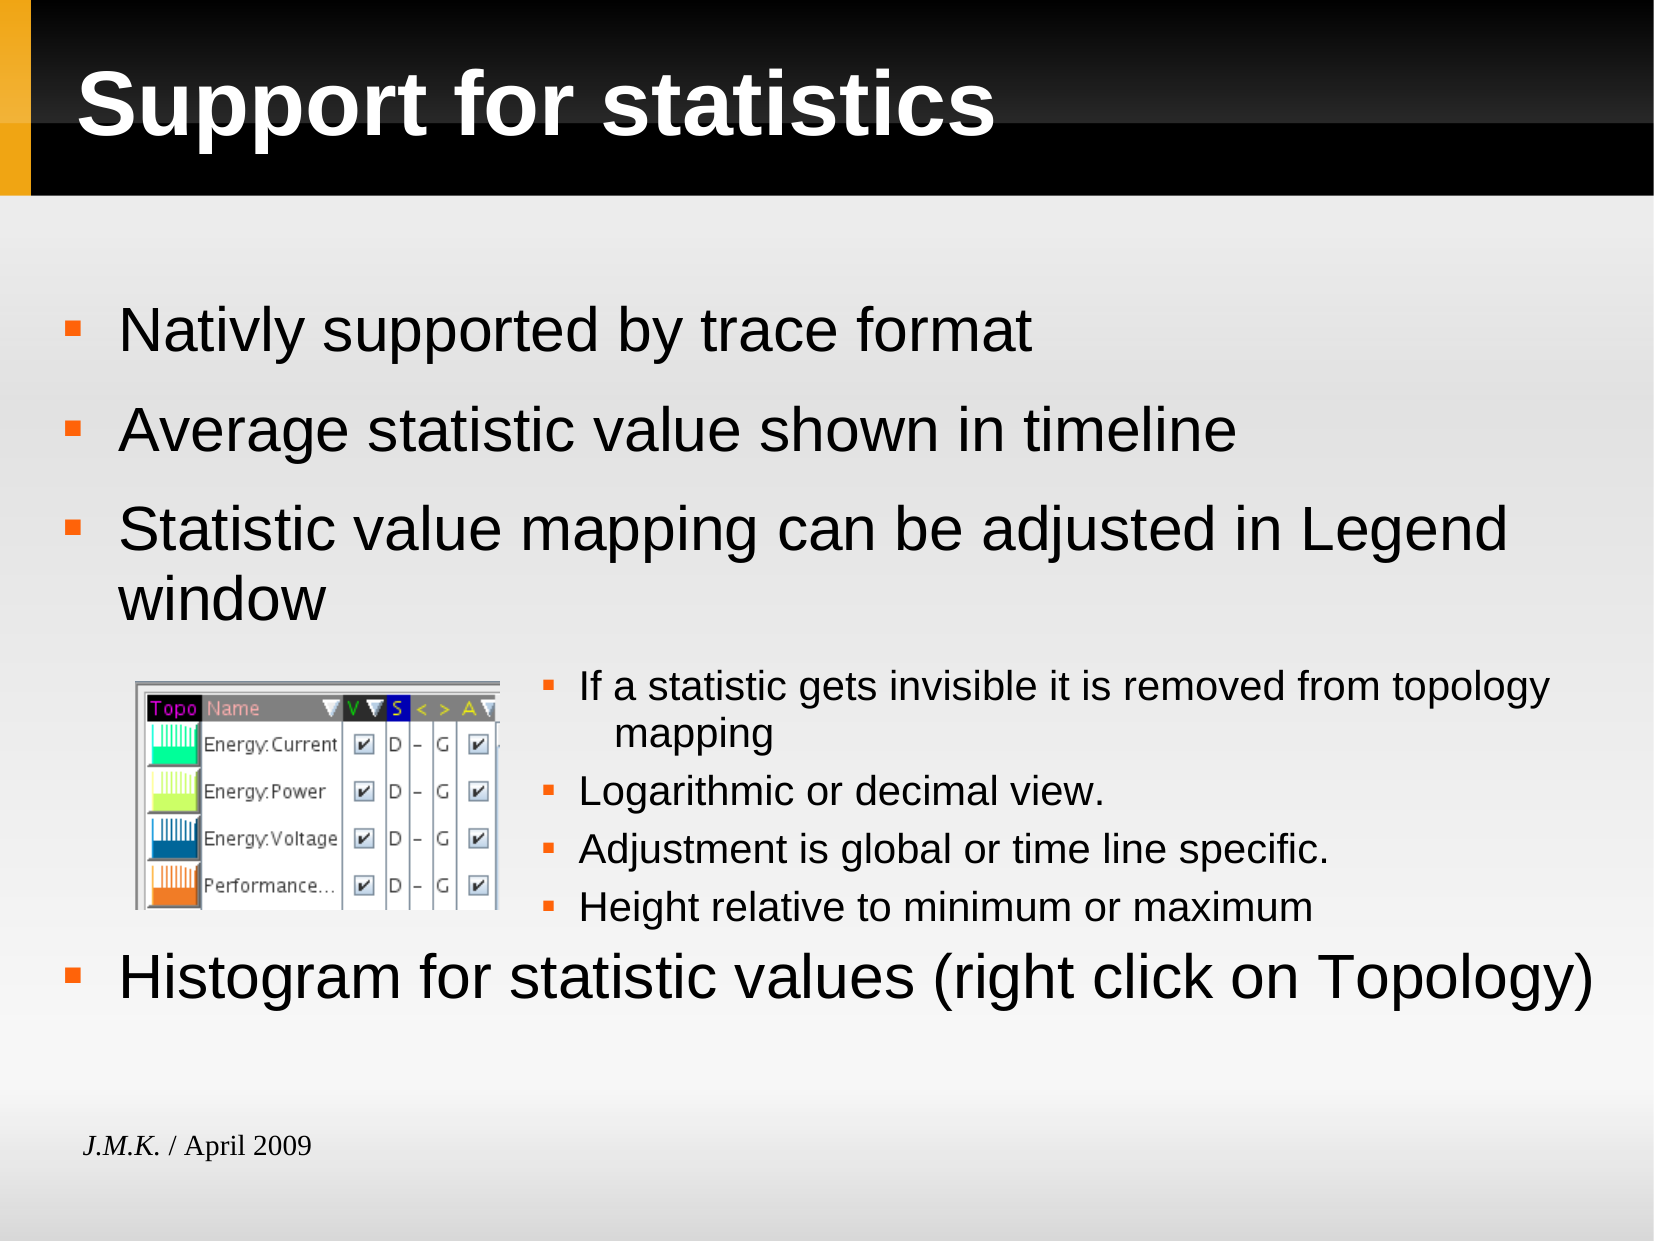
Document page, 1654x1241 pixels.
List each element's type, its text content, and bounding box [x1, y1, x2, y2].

picture [0, 0, 1654, 1241]
list Nativly supported by trace format Average statistic value shown in timeline Statistic value mapping can be adjusted in Legend window If a statistic gets invisible it is removed from topology mapping Logarithmic or decimal view. Adjustment is global or time line specific. Height relative to minimum or maximum Histogram for statistic values (right click on Topology) [47, 295, 1613, 1183]
title Support for statistics [76, 7, 1565, 200]
